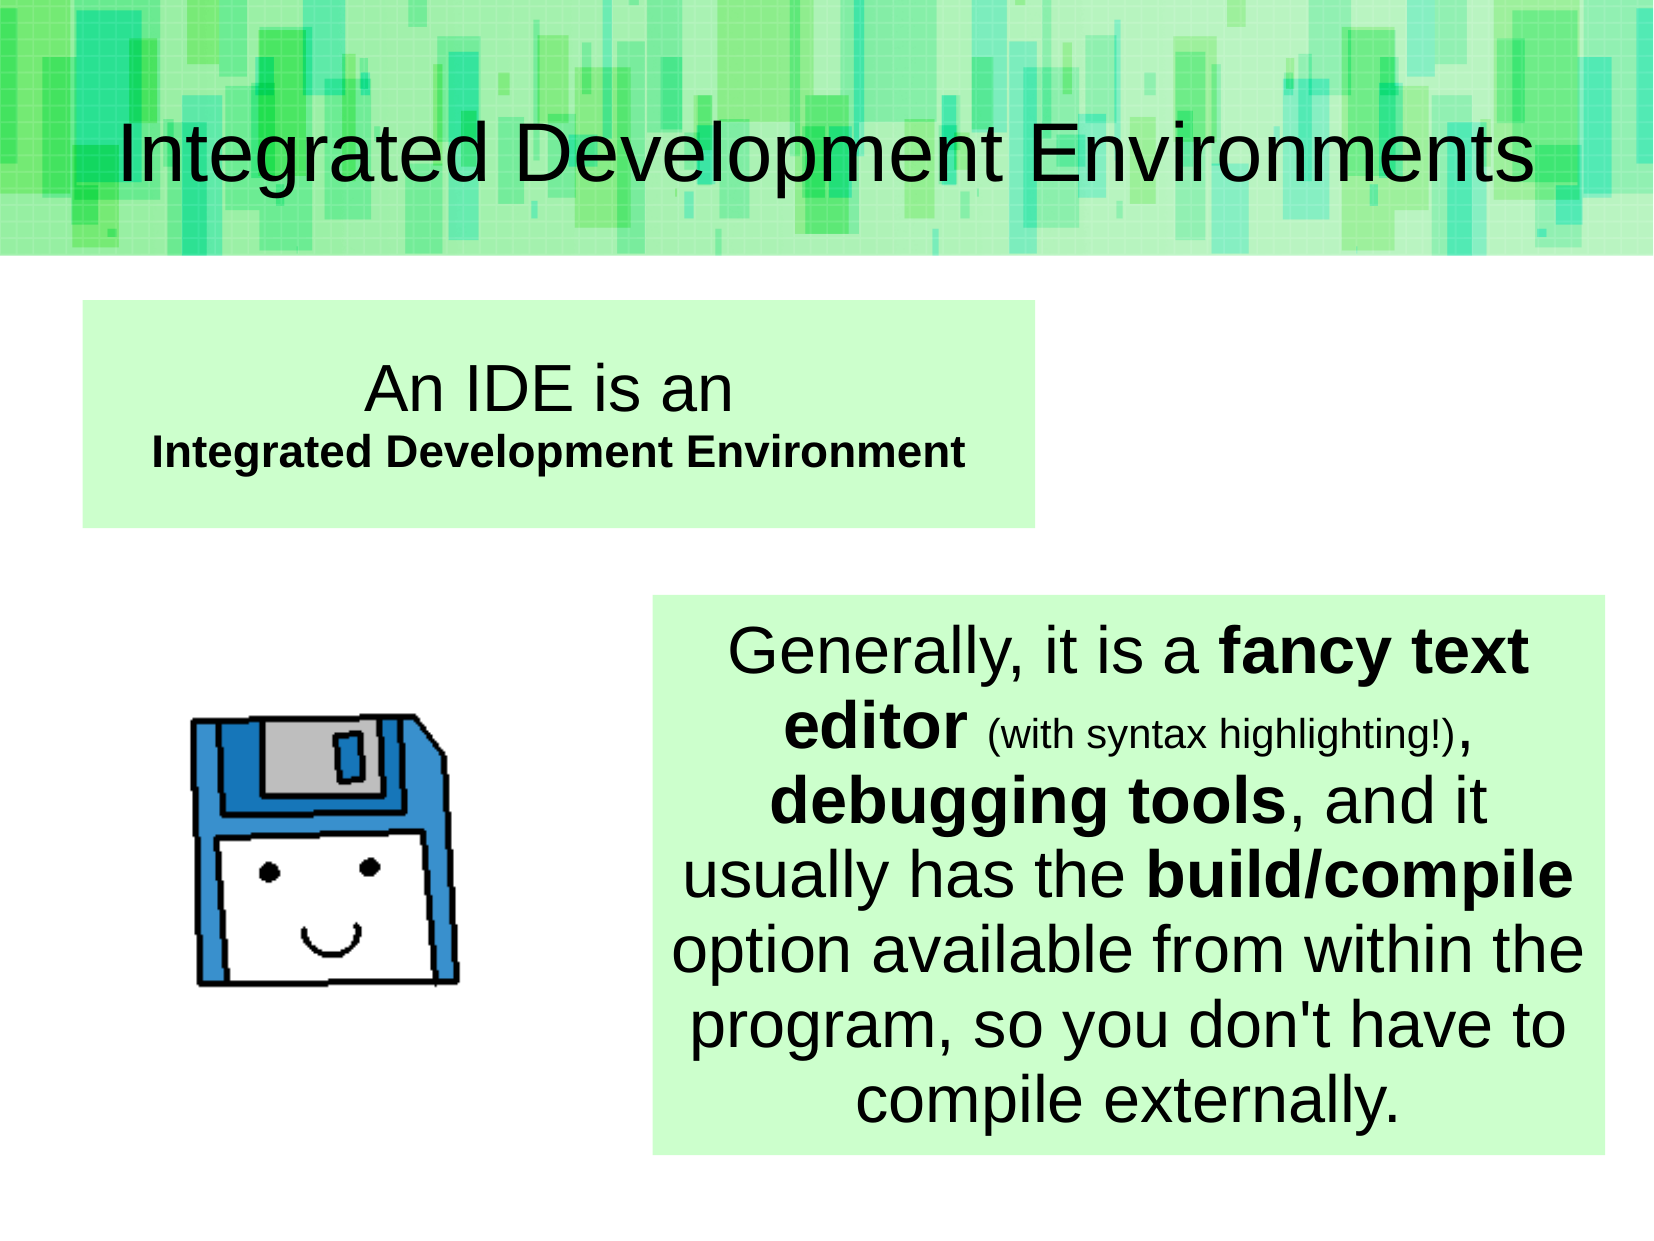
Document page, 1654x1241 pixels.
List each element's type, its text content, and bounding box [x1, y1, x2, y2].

subtitle An IDE is an Integrated Development Environment [82, 300, 1036, 529]
text_box Generally, it is a fancy text editor (with syntax highlighting!), debugging tools, and it usually has the build/compile option available from within the program, so you don't have to compile externally. [652, 594, 1606, 1156]
title Integrated Development Environments [82, 49, 1571, 257]
picture [0, 0, 1654, 1241]
